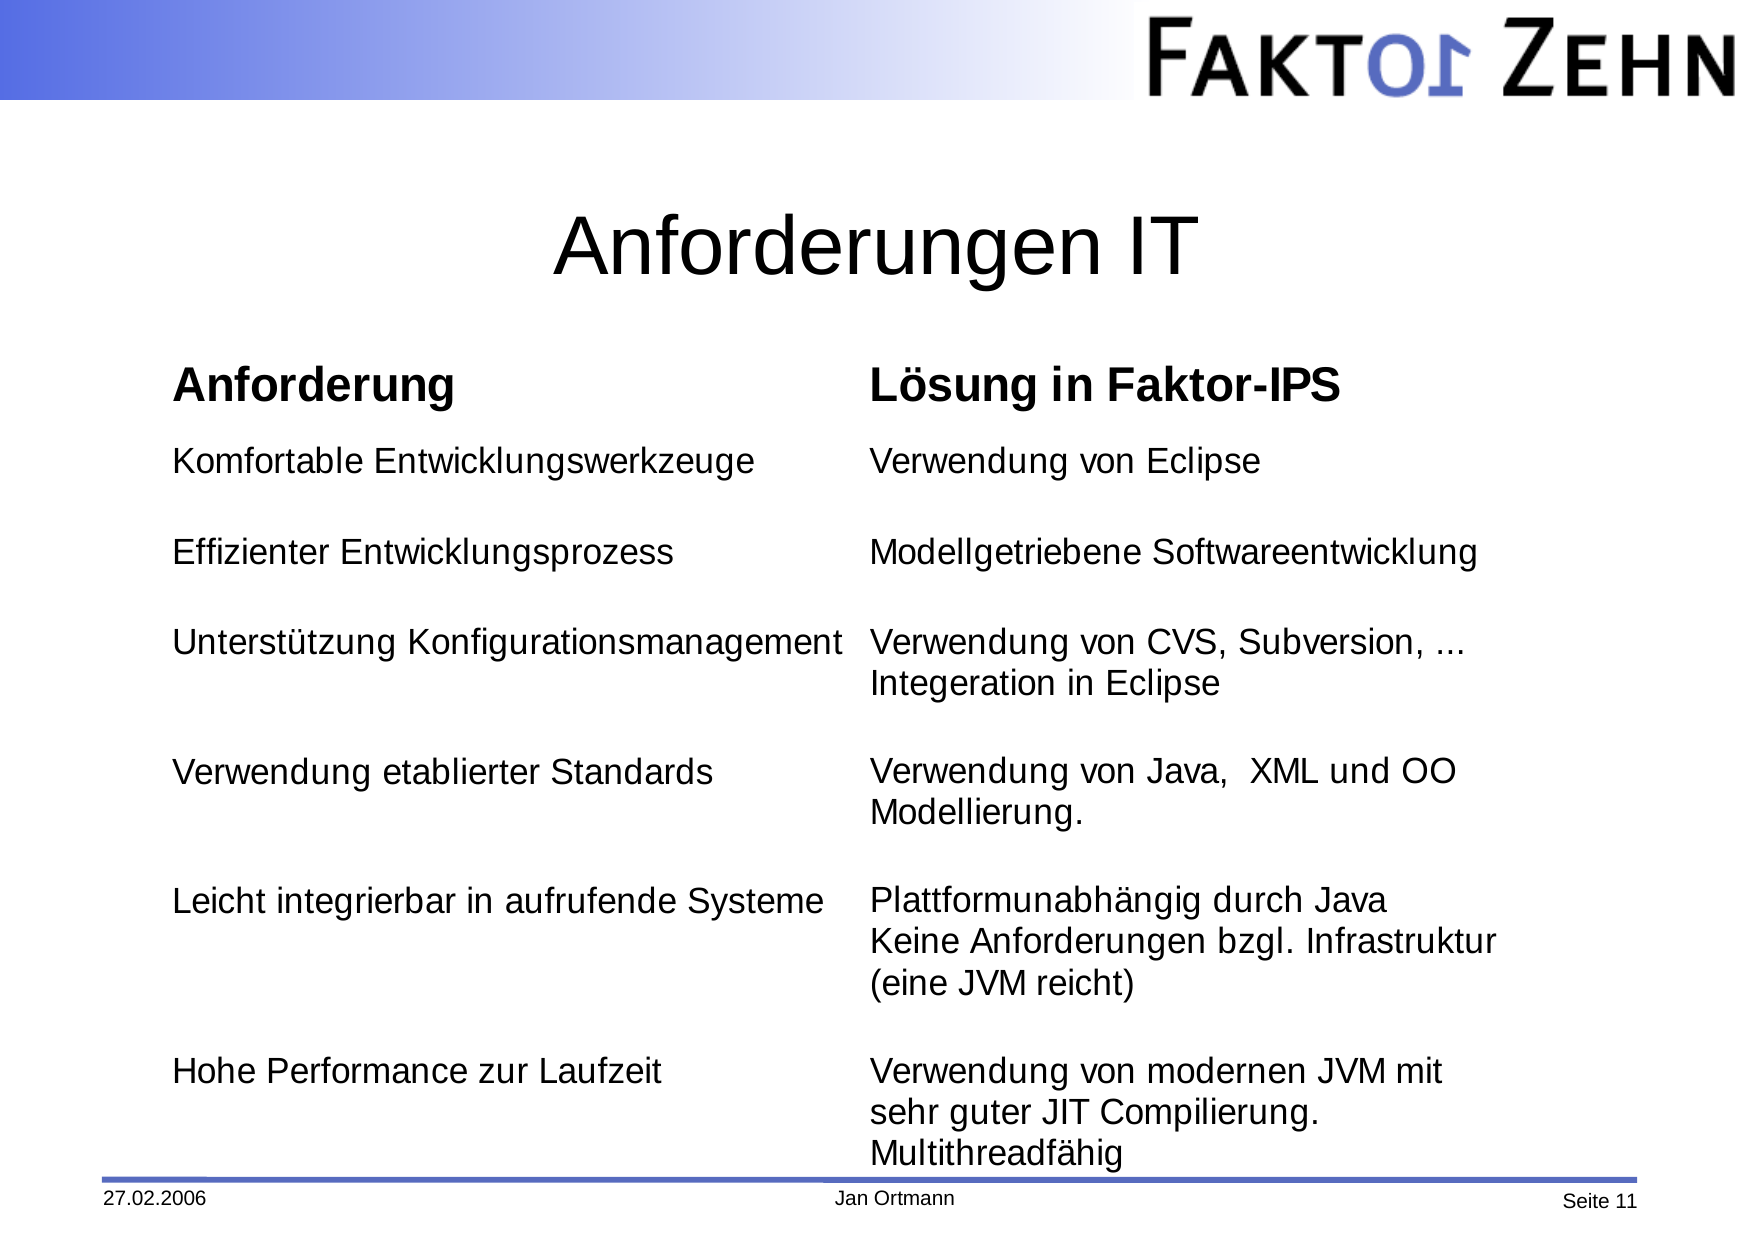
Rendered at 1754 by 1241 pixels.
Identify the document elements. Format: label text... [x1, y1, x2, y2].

picture [1133, 2, 1749, 105]
title Anforderungen IT [179, 142, 1576, 349]
chart [170, 354, 1639, 1203]
